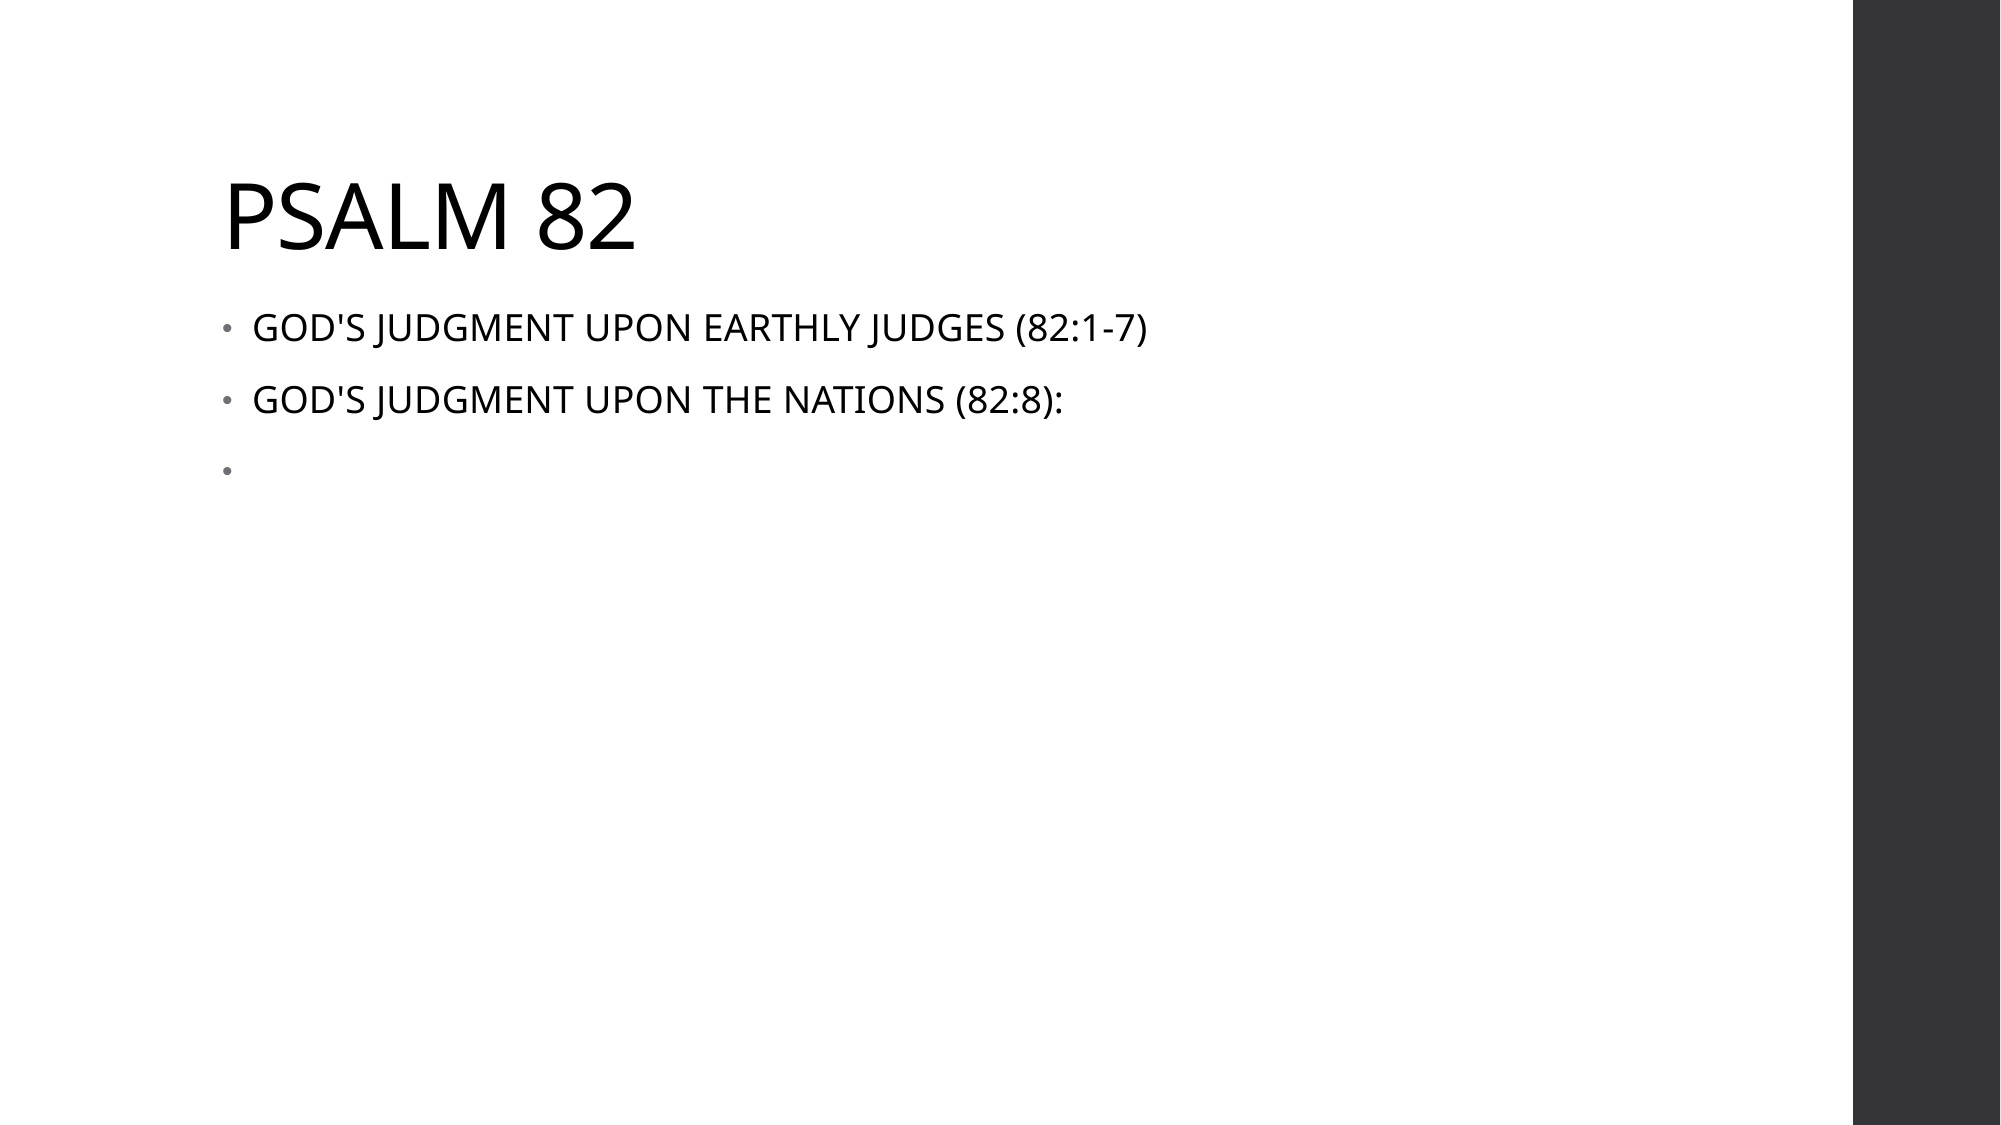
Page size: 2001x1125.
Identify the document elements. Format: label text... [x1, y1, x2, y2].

list GOD'S JUDGMENT UPON EARTHLY JUDGES (82:1-7) GOD'S JUDGMENT UPON THE NATIONS (82:8): [206, 299, 1617, 1014]
title PSALM 82 [206, 60, 1797, 278]
